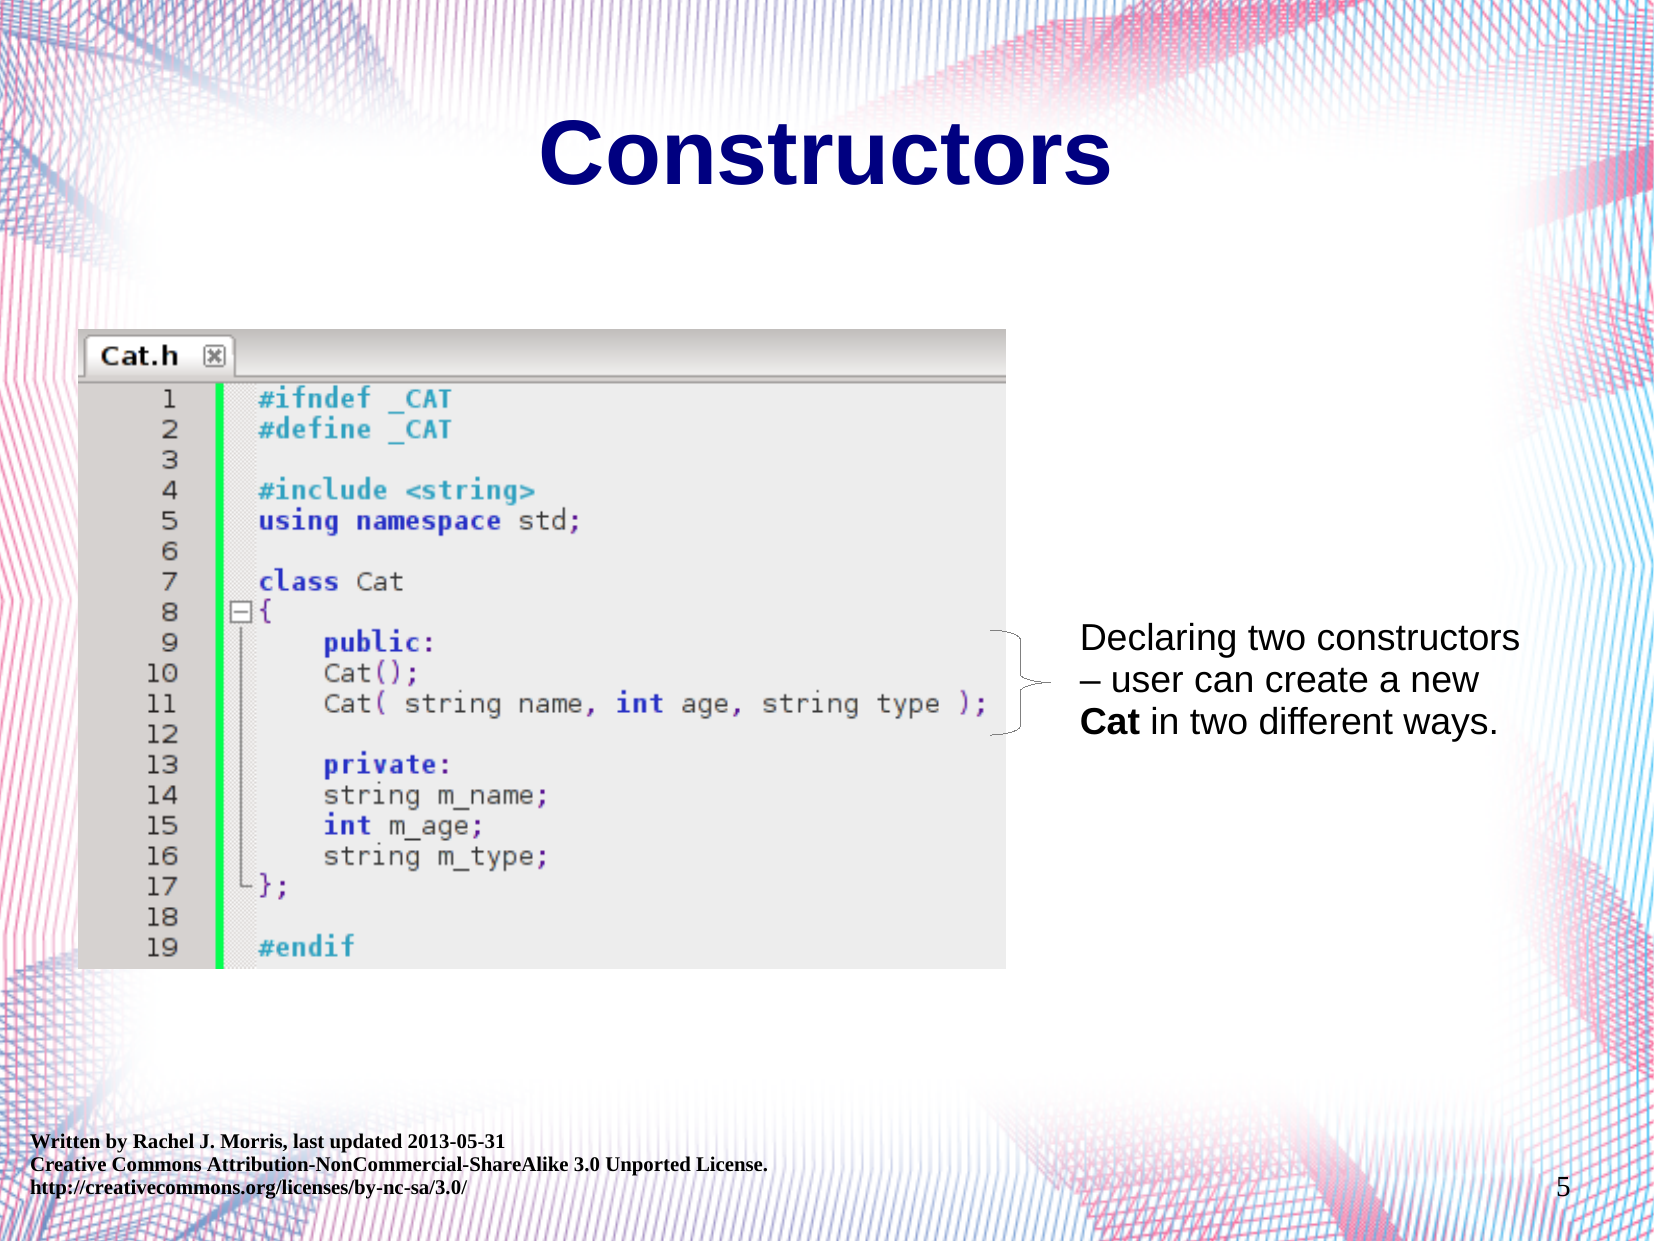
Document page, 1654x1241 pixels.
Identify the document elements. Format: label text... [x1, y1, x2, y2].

text_box Declaring two constructors – user can create a new Cat in two different ways. [1065, 609, 1561, 751]
picture [0, 0, 1654, 1241]
title Constructors [82, 49, 1571, 257]
